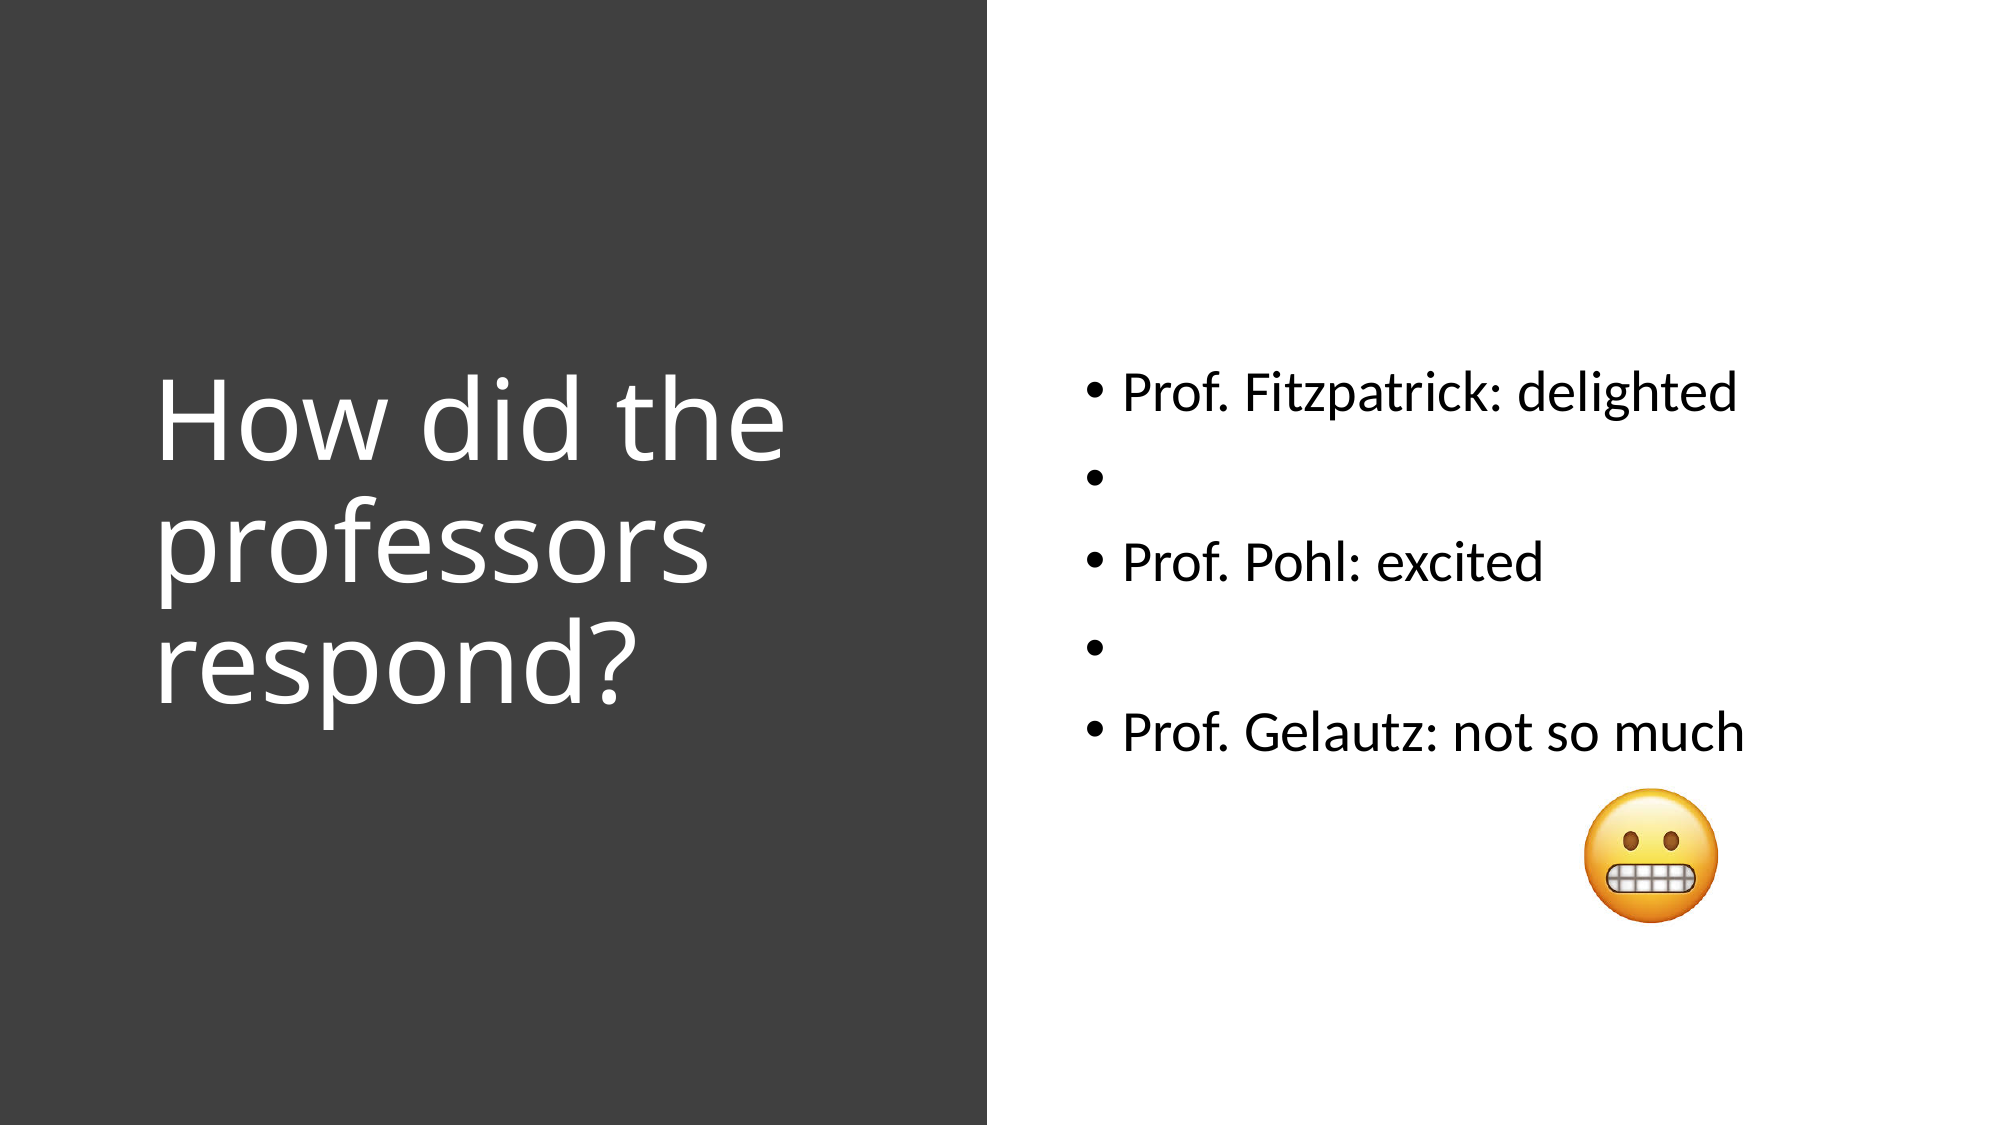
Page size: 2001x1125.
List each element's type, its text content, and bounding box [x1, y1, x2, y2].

list Prof. Fitzpatrick: delighted Prof. Pohl: excited Prof. Gelautz: not so much [1069, 118, 1863, 1007]
picture [1553, 773, 1750, 936]
text_box [0, 0, 987, 1125]
title How did the professors respond? [137, 101, 925, 991]
